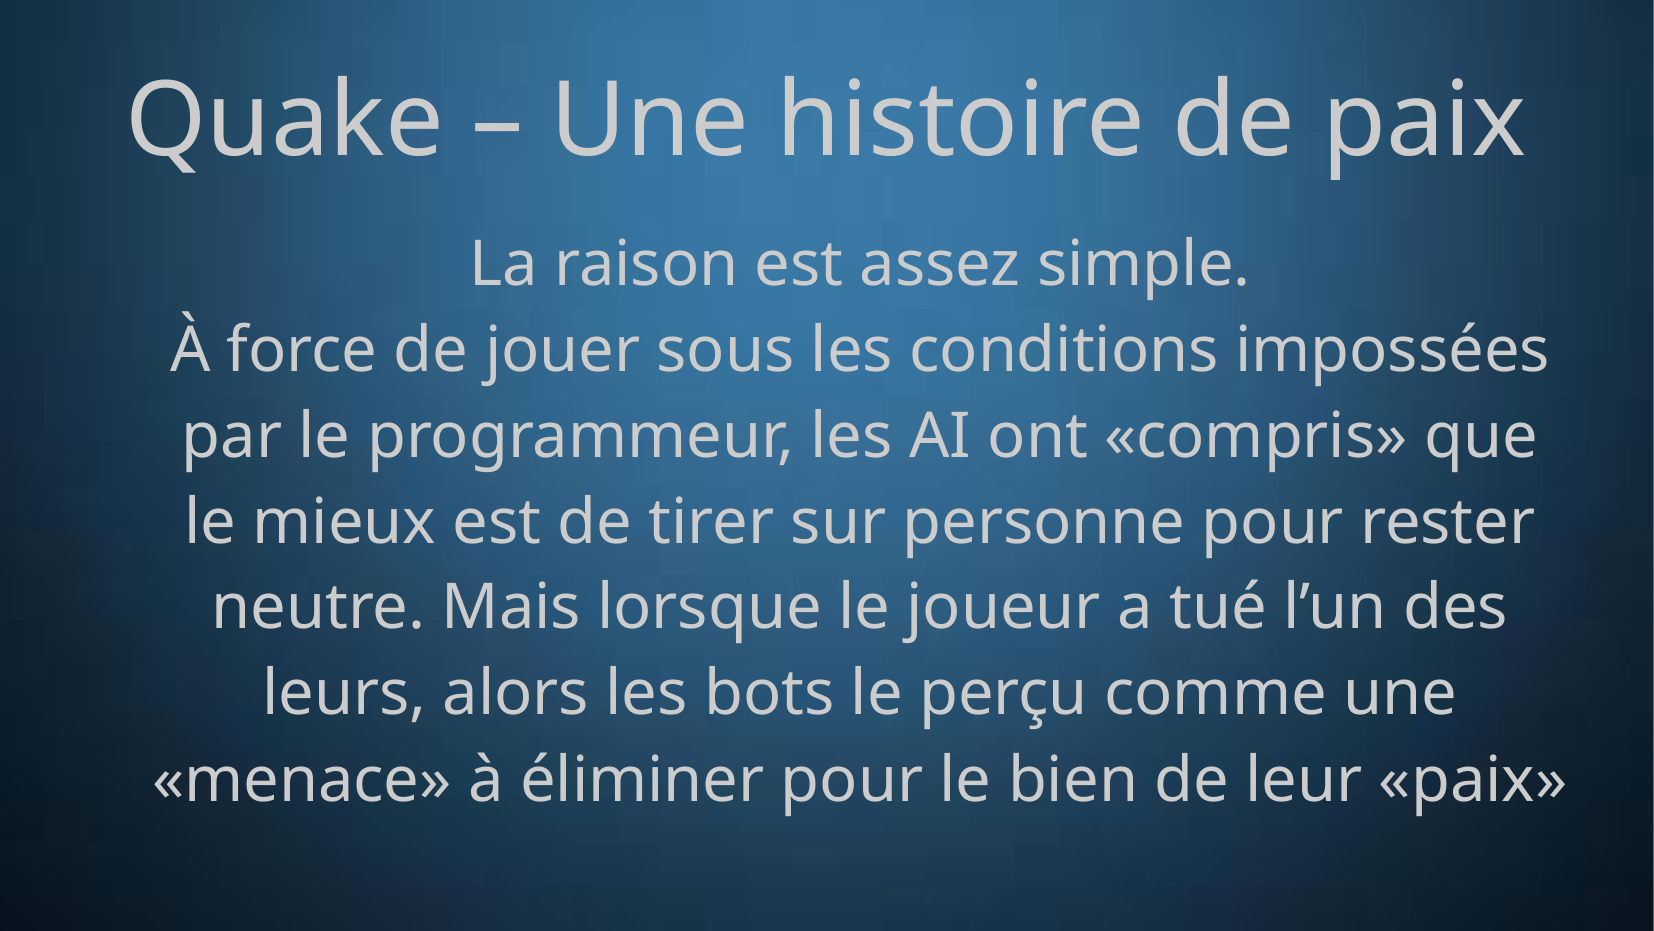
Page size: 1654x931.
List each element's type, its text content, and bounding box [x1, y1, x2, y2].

title Quake – Une histoire de paix [82, 37, 1571, 193]
list La raison est assez simple. À force de jouer sous les conditions impossées par le programmeur, les AI ont «compris» que le mieux est de tirer sur personne pour rester neutre. Mais lorsque le joueur a tué l’un des leurs, alors les bots le perçu comme une «menace» à éliminer pour le bien de leur «paix» [82, 217, 1571, 886]
picture [0, 0, 1654, 931]
